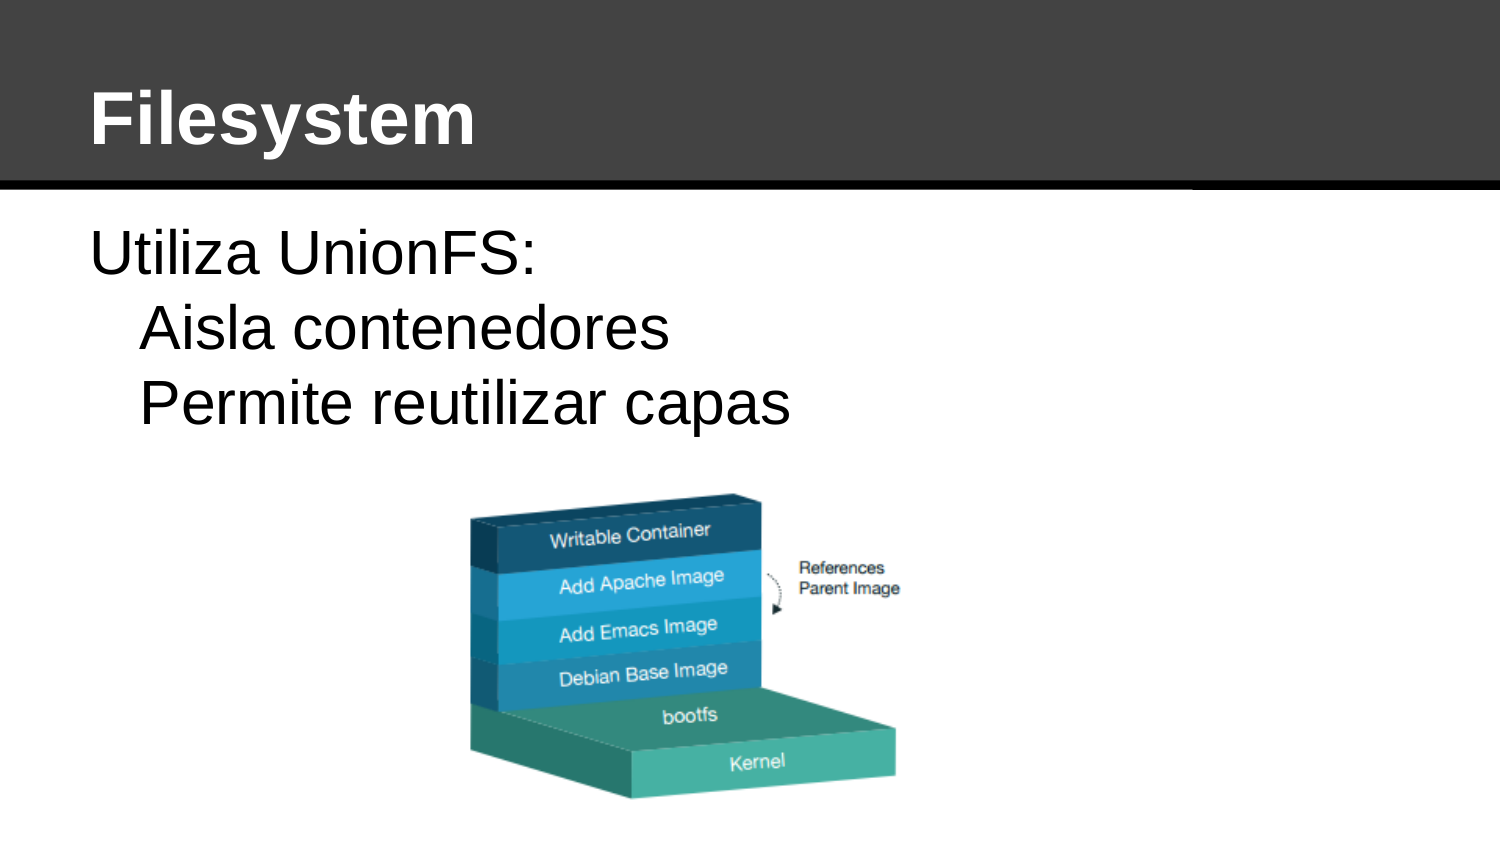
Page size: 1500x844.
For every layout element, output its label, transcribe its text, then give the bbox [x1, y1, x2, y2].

text_box Utiliza UnionFS: Aisla contenedores Permite reutilizar capas [75, 196, 1425, 808]
text_box Filesystem [75, 33, 1425, 175]
picture [405, 464, 965, 836]
